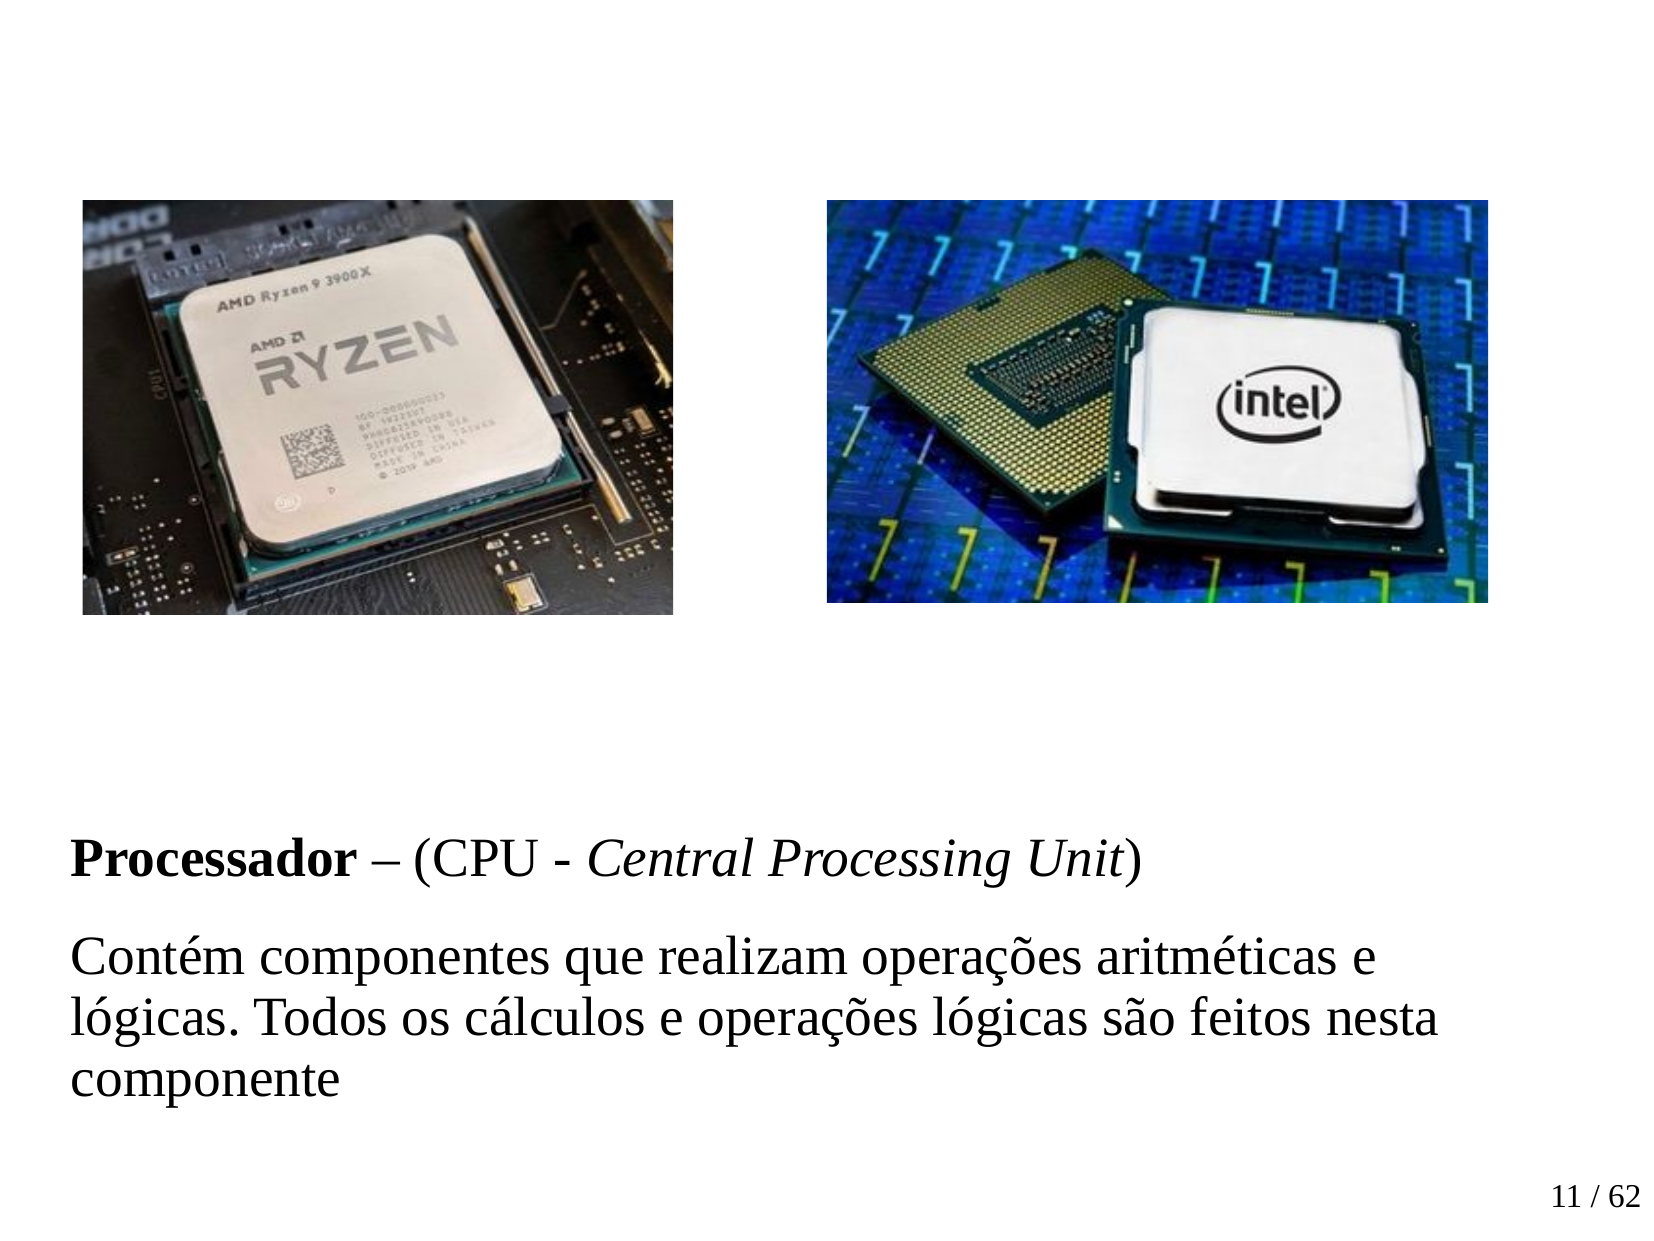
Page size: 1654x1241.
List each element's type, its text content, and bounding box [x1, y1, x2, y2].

list Processador – (CPU - Central Processing Unit) Contém componentes que realizam operações aritméticas e lógicas. Todos os cálculos e operações lógicas são feitos nesta componente [70, 826, 1560, 1111]
picture [82, 200, 674, 615]
picture [826, 200, 1489, 603]
